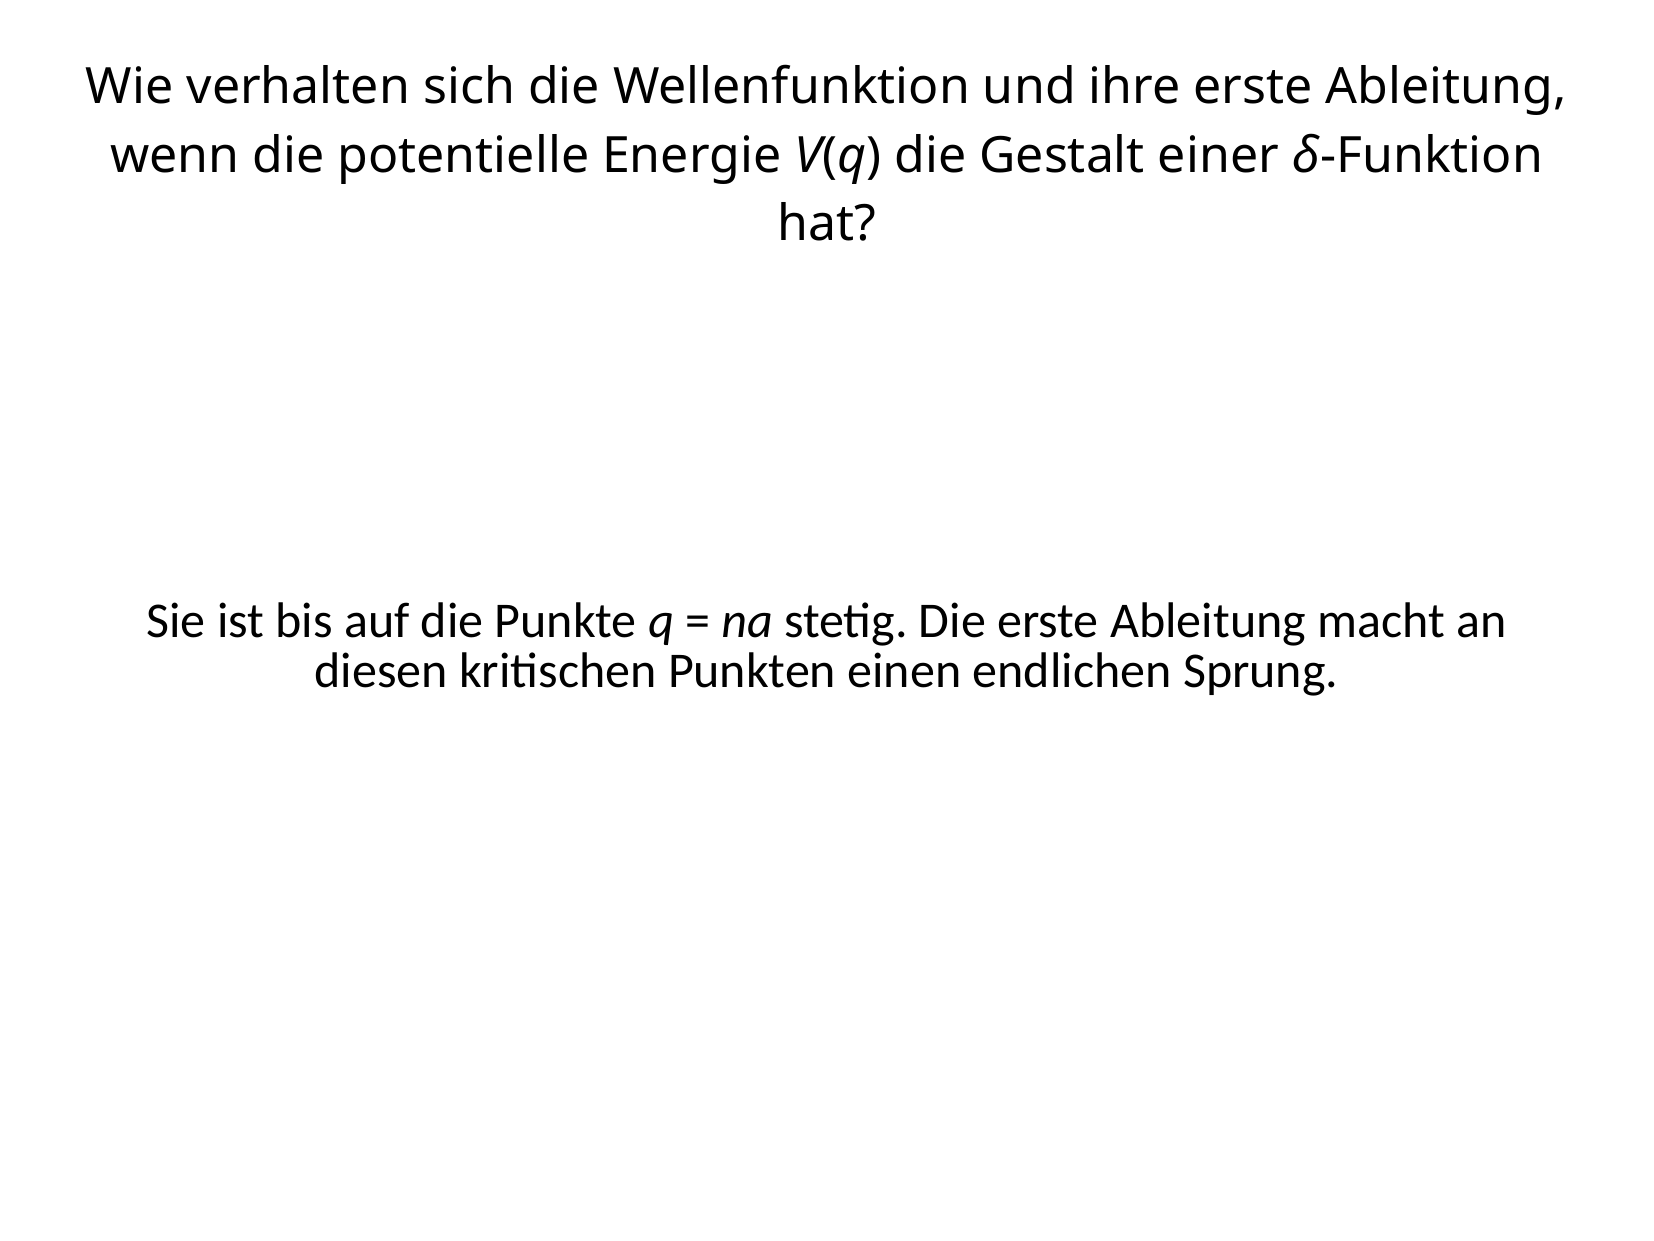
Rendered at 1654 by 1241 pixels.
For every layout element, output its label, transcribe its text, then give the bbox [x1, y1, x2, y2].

title Wie verhalten sich die Wellenfunktion und ihre erste Ableitung, wenn die potentielle Energie V(q) die Gestalt einer δ-Funktion hat? [82, 49, 1571, 257]
subtitle Sie ist bis auf die Punkte q = na stetig. Die erste Ableitung macht an diesen kritischen Punkten einen endlichen Sprung. [82, 290, 1571, 1010]
